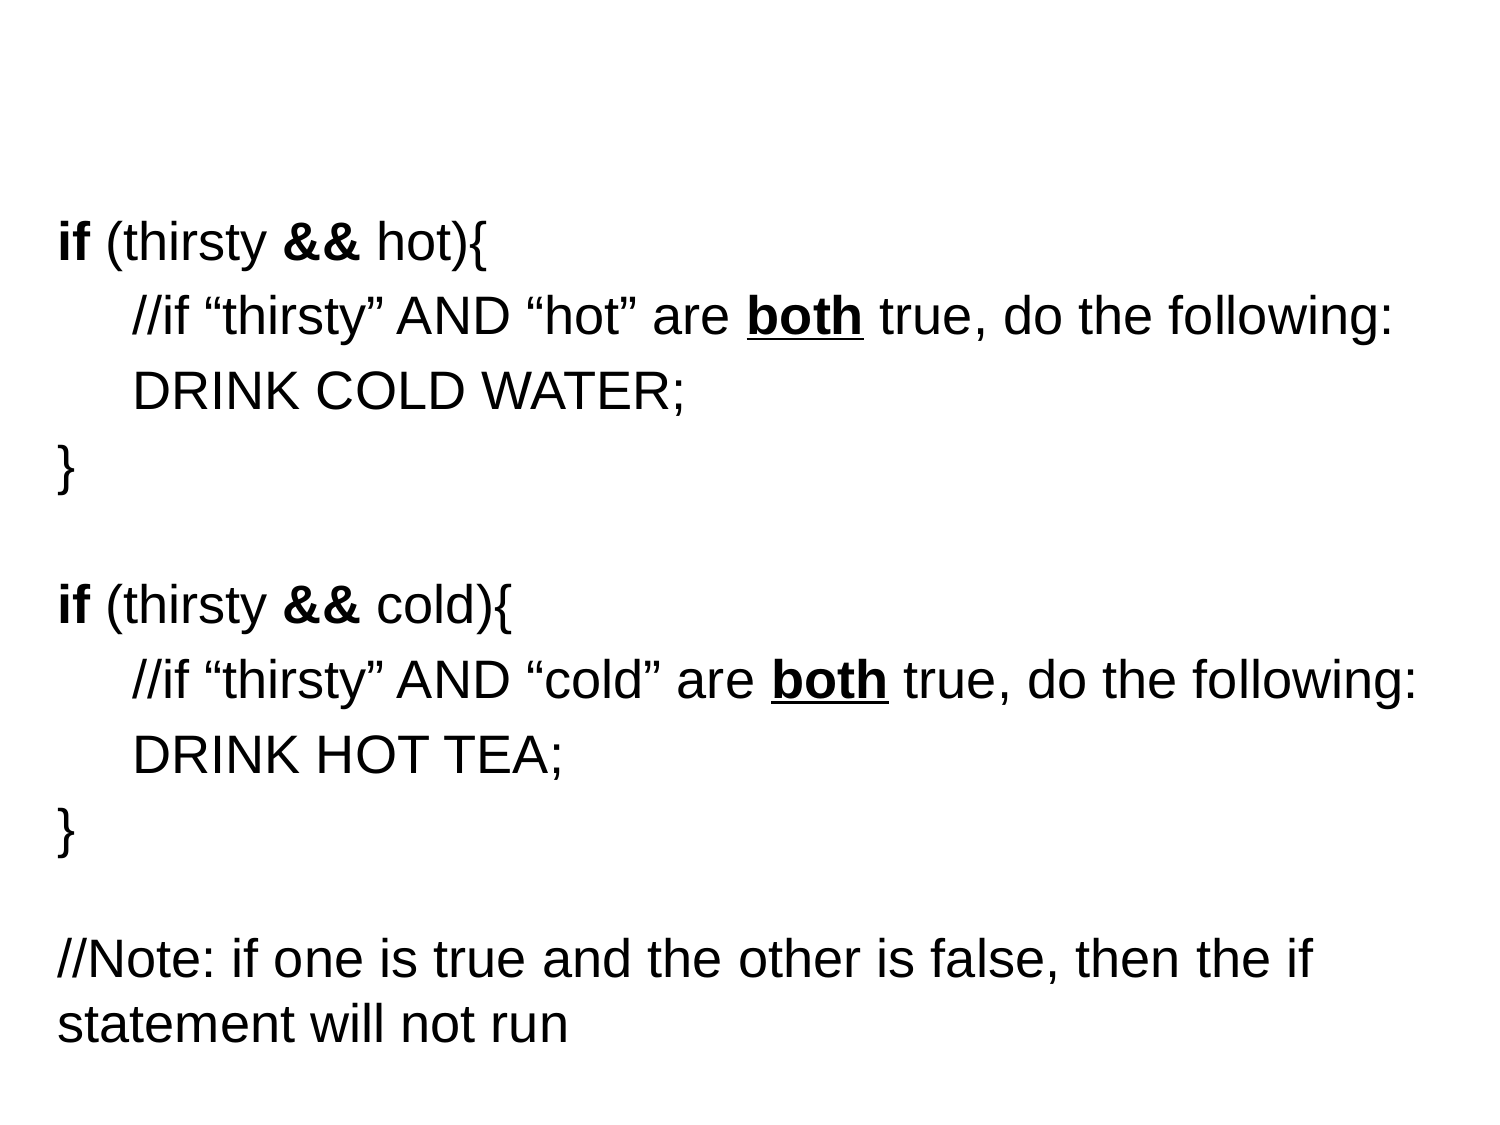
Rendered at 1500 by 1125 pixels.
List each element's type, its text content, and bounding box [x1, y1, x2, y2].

text_box if (thirsty && hot){ //if “thirsty” AND “hot” are both true, do the following: DRINK COLD WATER; } if (thirsty && cold){ //if “thirsty” AND “cold” are both true, do the following: DRINK HOT TEA; } //Note: if one is true and the other is false, then the if statement will not run [42, 181, 1458, 996]
